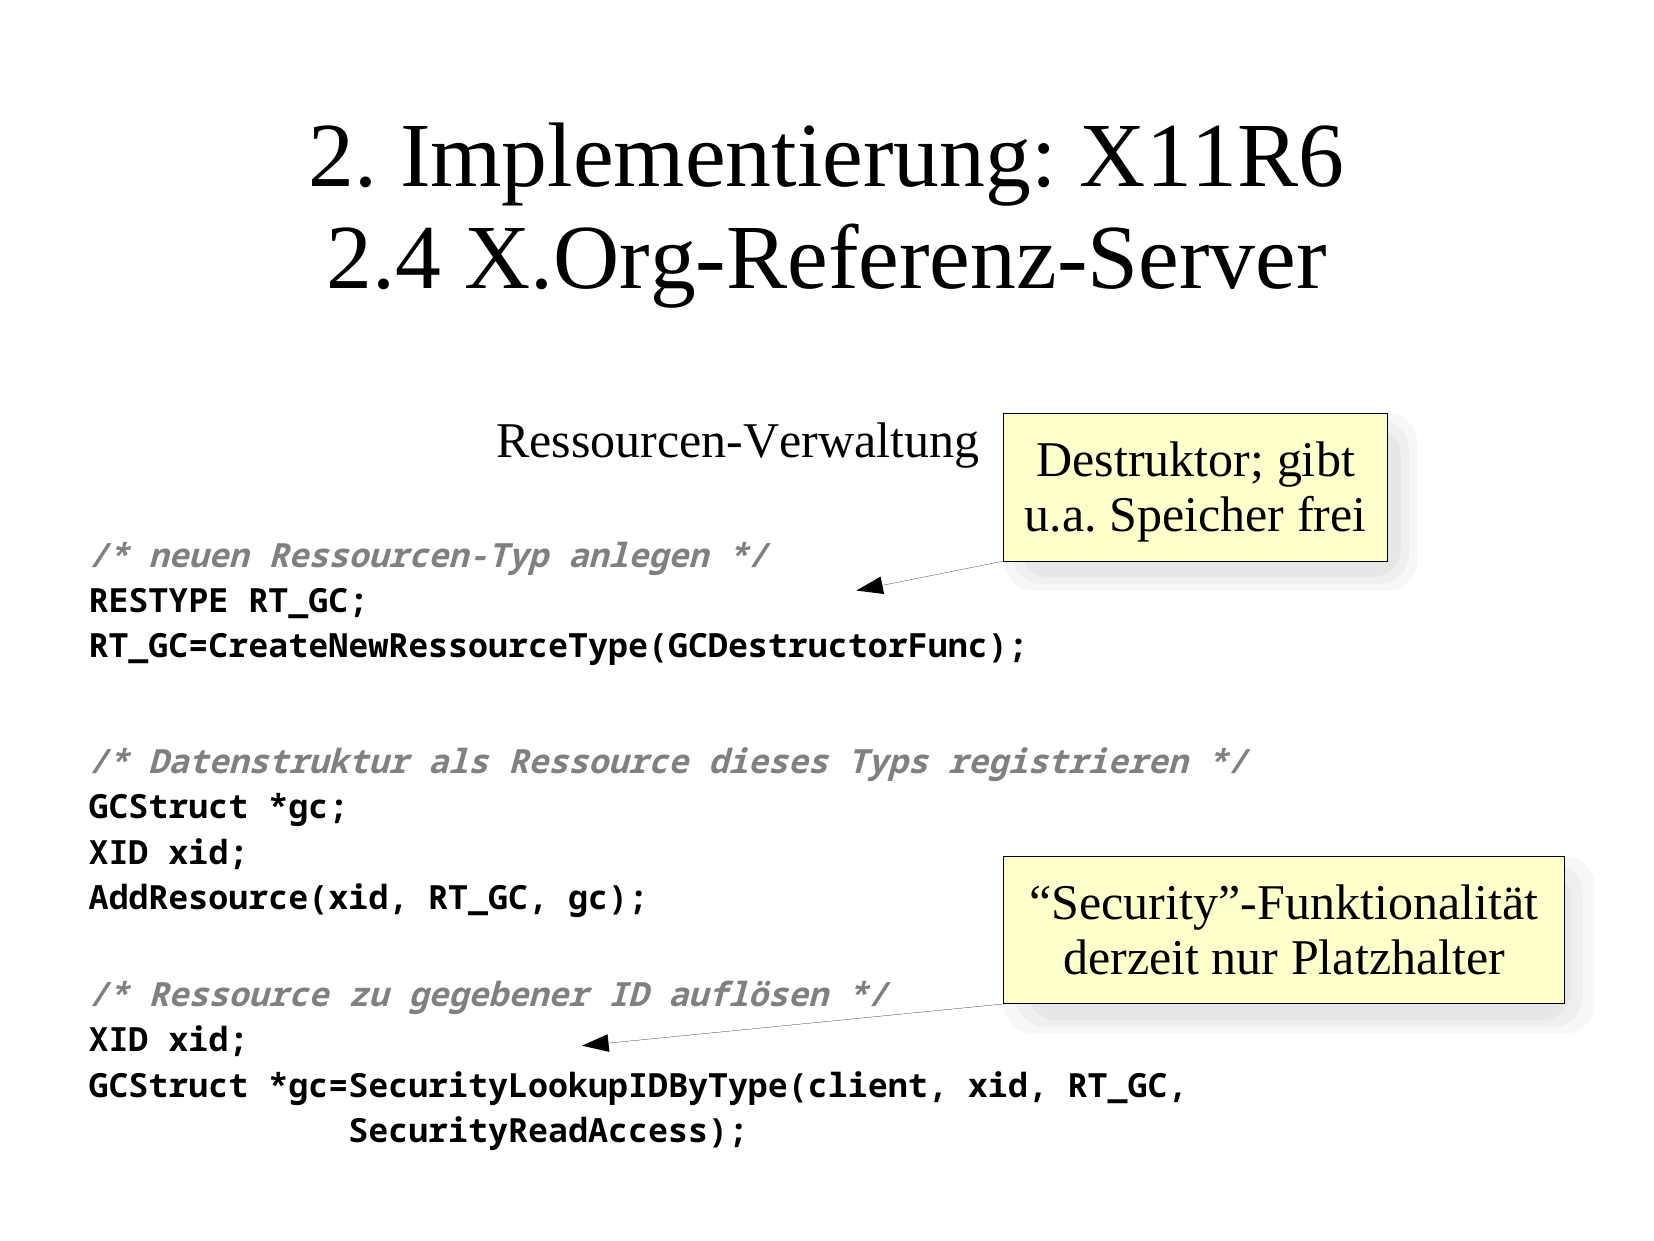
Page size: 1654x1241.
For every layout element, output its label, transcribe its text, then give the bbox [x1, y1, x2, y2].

text_box Destruktor; gibt u.a. Speicher frei [1003, 413, 1388, 562]
text_box Ressourcen-Verwaltung [472, 413, 1003, 531]
text_box /* Datenstruktur als Ressource dieses Typs registrieren */ GCStruct *gc; XID xid; AddResource(xid, RT_GC, gc); [88, 738, 1506, 903]
text_box /* neuen Ressourcen-Typ anlegen */ RESTYPE RT_GC; RT_GC=CreateNewRessourceType(GCDestructorFunc); [88, 531, 1506, 655]
text_box [1003, 856, 1595, 1034]
text_box “Security”-Funktionalität derzeit nur Platzhalter [1003, 856, 1565, 1004]
title 2. Implementierung: X11R6 2.4 X.Org-Referenz-Server [121, 102, 1534, 311]
text_box /* Ressource zu gegebener ID auflösen */ XID xid; GCStruct *gc=SecurityLookupIDByType(client, xid, RT_GC, SecurityReadAccess); [88, 971, 1506, 1135]
text_box [1003, 413, 1418, 591]
